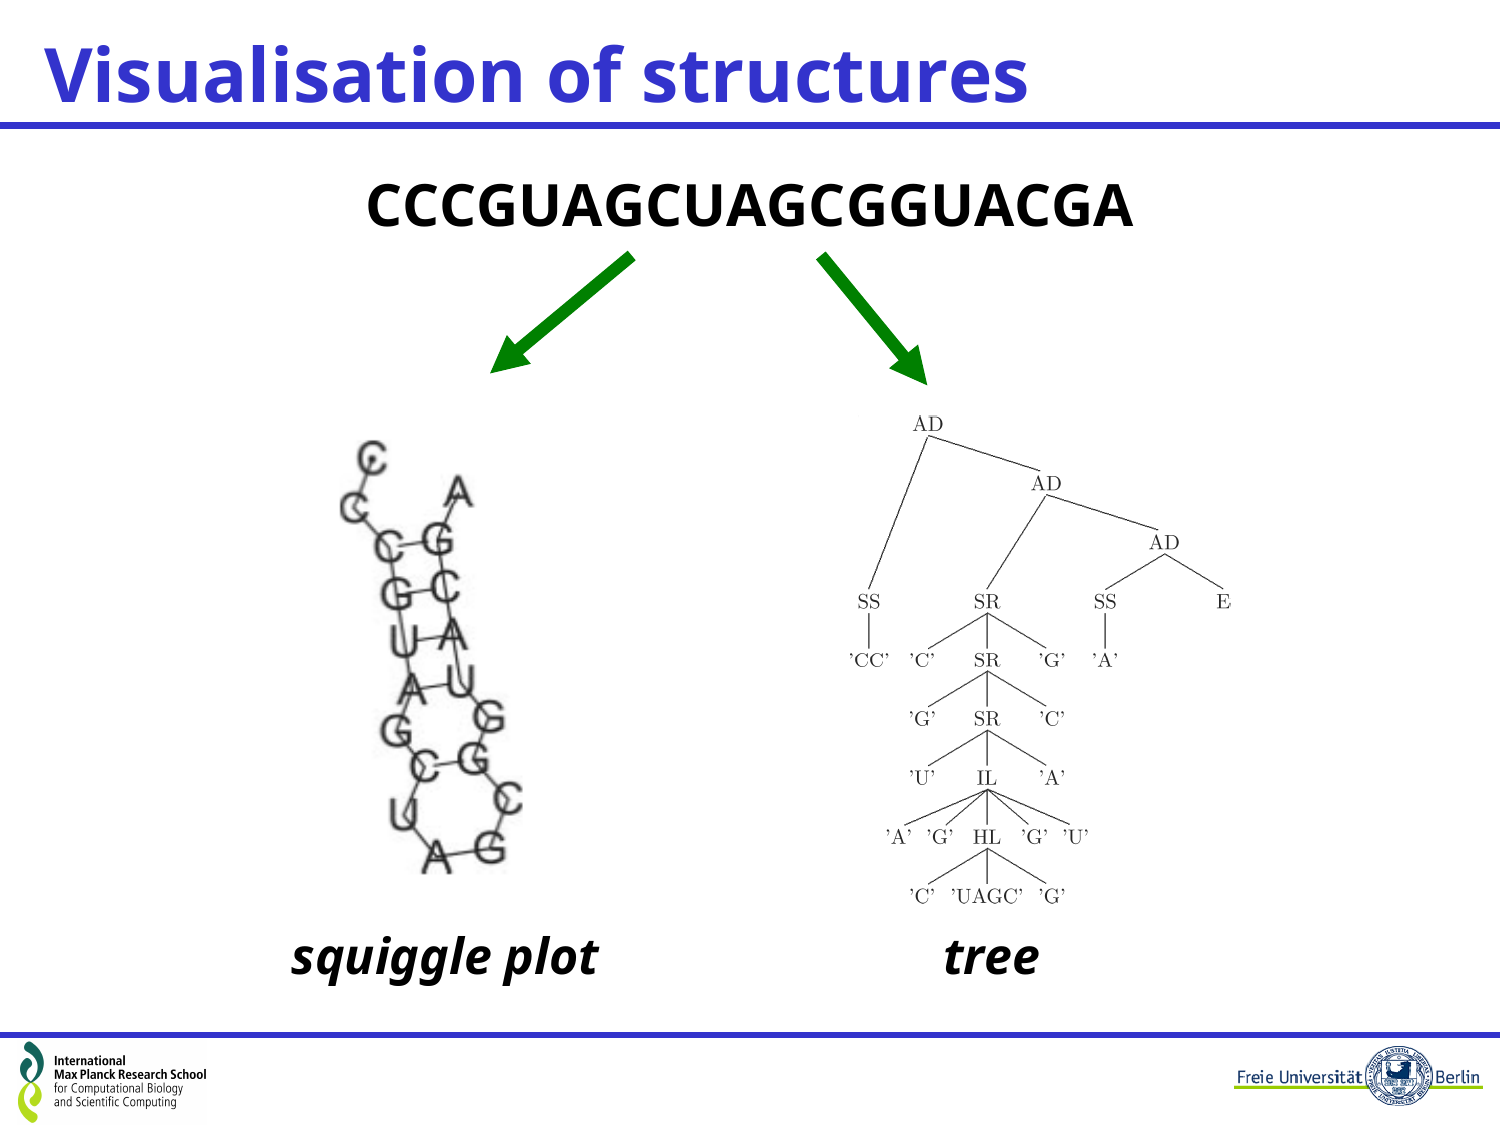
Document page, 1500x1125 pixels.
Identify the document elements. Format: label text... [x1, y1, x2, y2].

picture [1234, 1046, 1483, 1106]
text_box CCCGUAGCUAGCGGUACGA [0, 160, 1500, 247]
title Visualisation of structures [29, 3, 1164, 142]
picture [17, 1039, 207, 1125]
text_box tree [928, 916, 1056, 993]
picture [809, 397, 1254, 917]
text_box squiggle plot [276, 916, 615, 993]
picture [301, 397, 569, 906]
